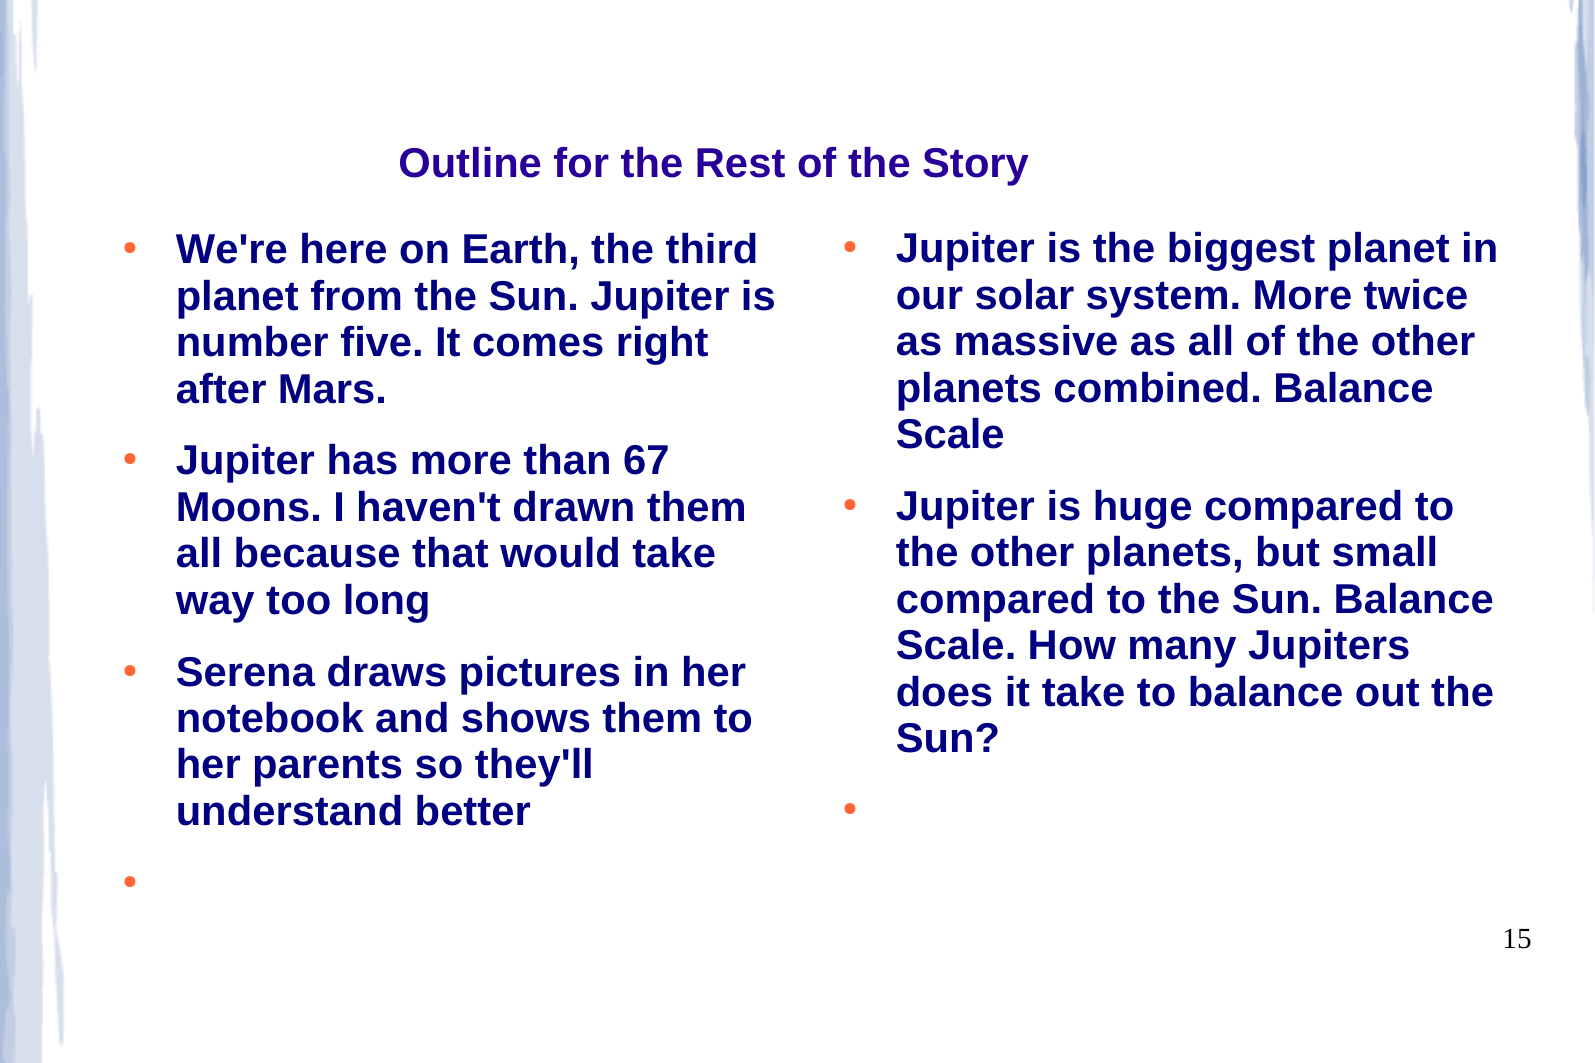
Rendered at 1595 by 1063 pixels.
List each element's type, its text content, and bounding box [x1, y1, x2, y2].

list Jupiter is the biggest planet in our solar system. More twice as massive as all of the other planets combined. Balance Scale Jupiter is huge compared to the other planets, but small compared to the Sun. Balance Scale. How many Jupiters does it take to balance out the Sun? [825, 225, 1509, 834]
title Outline for the Rest of the Story [345, 60, 1083, 265]
list We're here on Earth, the third planet from the Sun. Jupiter is number five. It comes right after Mars. Jupiter has more than 67 Moons. I haven't drawn them all because that would take way too long Serena draws pictures in her notebook and shows them to her parents so they'll understand better [105, 226, 789, 907]
picture [0, 0, 1595, 1063]
